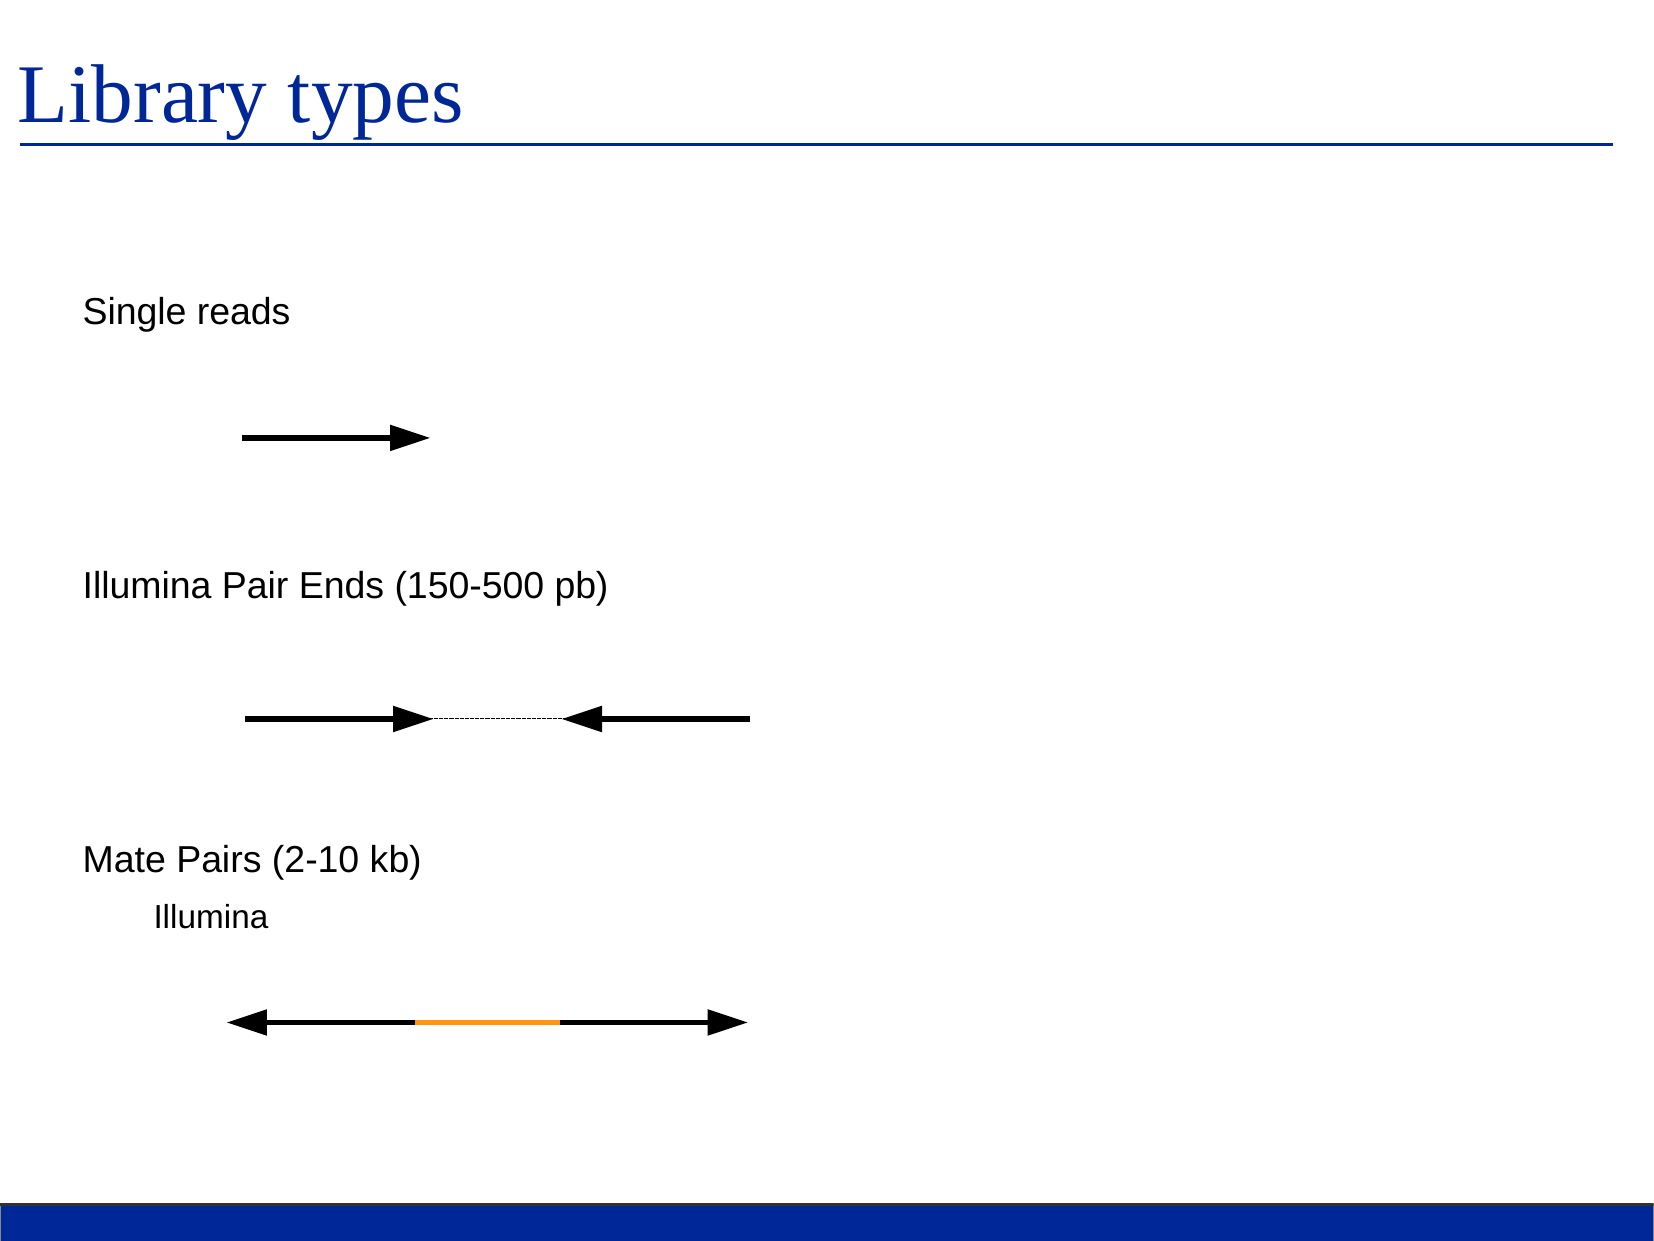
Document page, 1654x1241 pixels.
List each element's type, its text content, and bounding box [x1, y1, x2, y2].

title Library types [17, 0, 1589, 198]
list Single reads Illumina Pair Ends (150-500 pb) Mate Pairs (2-10 kb) Illumina [82, 290, 1571, 1109]
